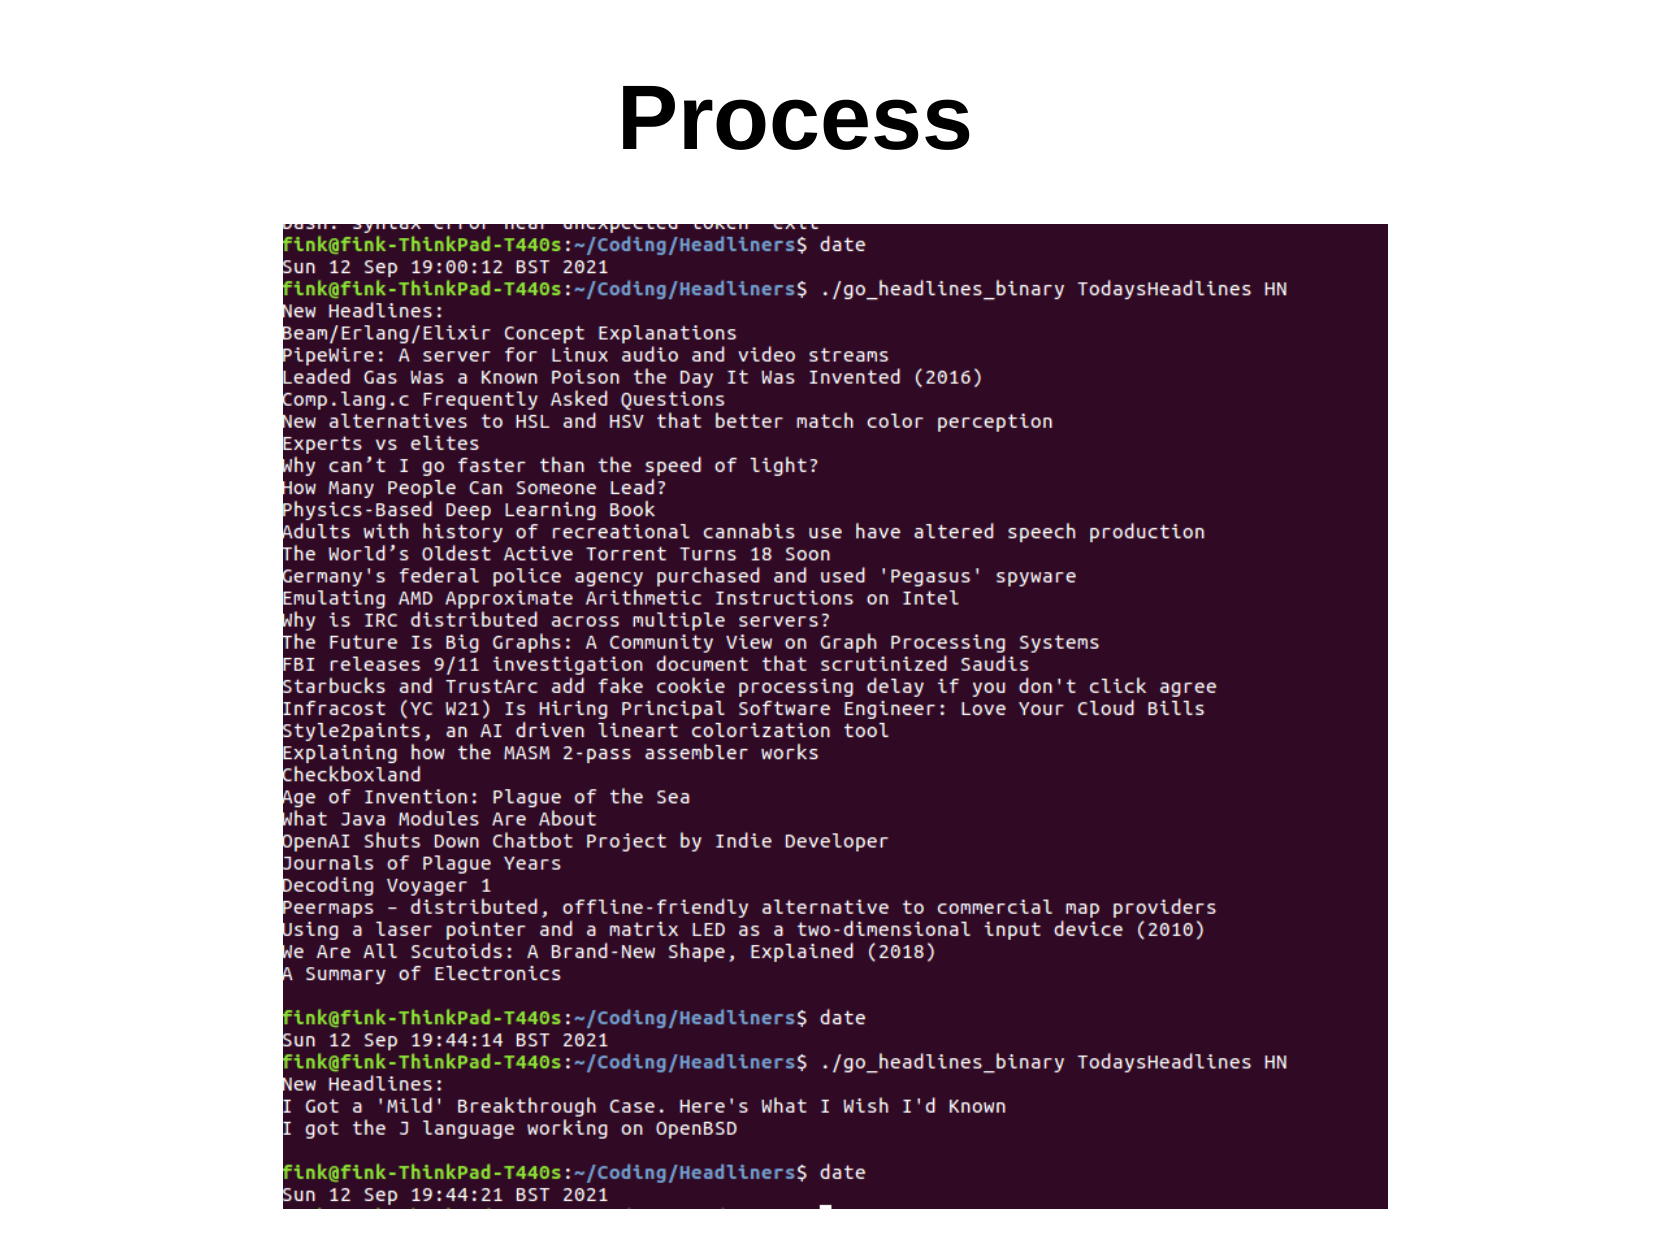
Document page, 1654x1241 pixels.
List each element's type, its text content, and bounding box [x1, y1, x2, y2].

picture [283, 224, 1388, 1209]
text_box Process [602, 59, 1052, 177]
